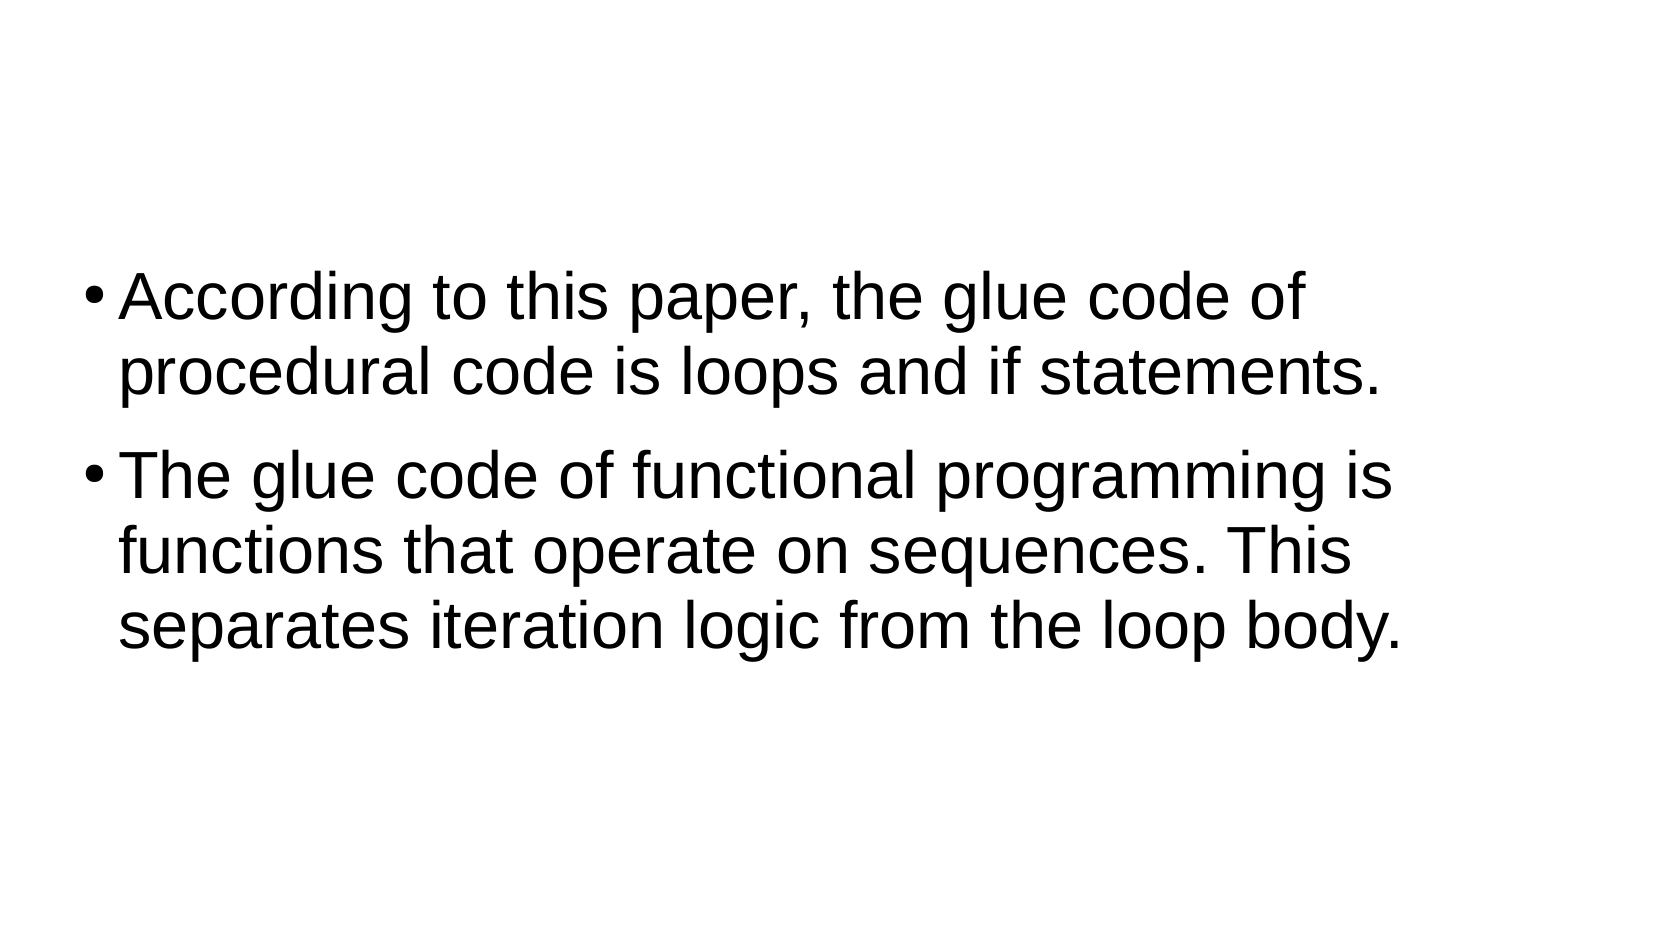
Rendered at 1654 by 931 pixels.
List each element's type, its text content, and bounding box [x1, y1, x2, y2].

subtitle According to this paper, the glue code of procedural code is loops and if statements. The glue code of functional programming is functions that operate on sequences. This separates iteration logic from the loop body. [82, 37, 1571, 886]
